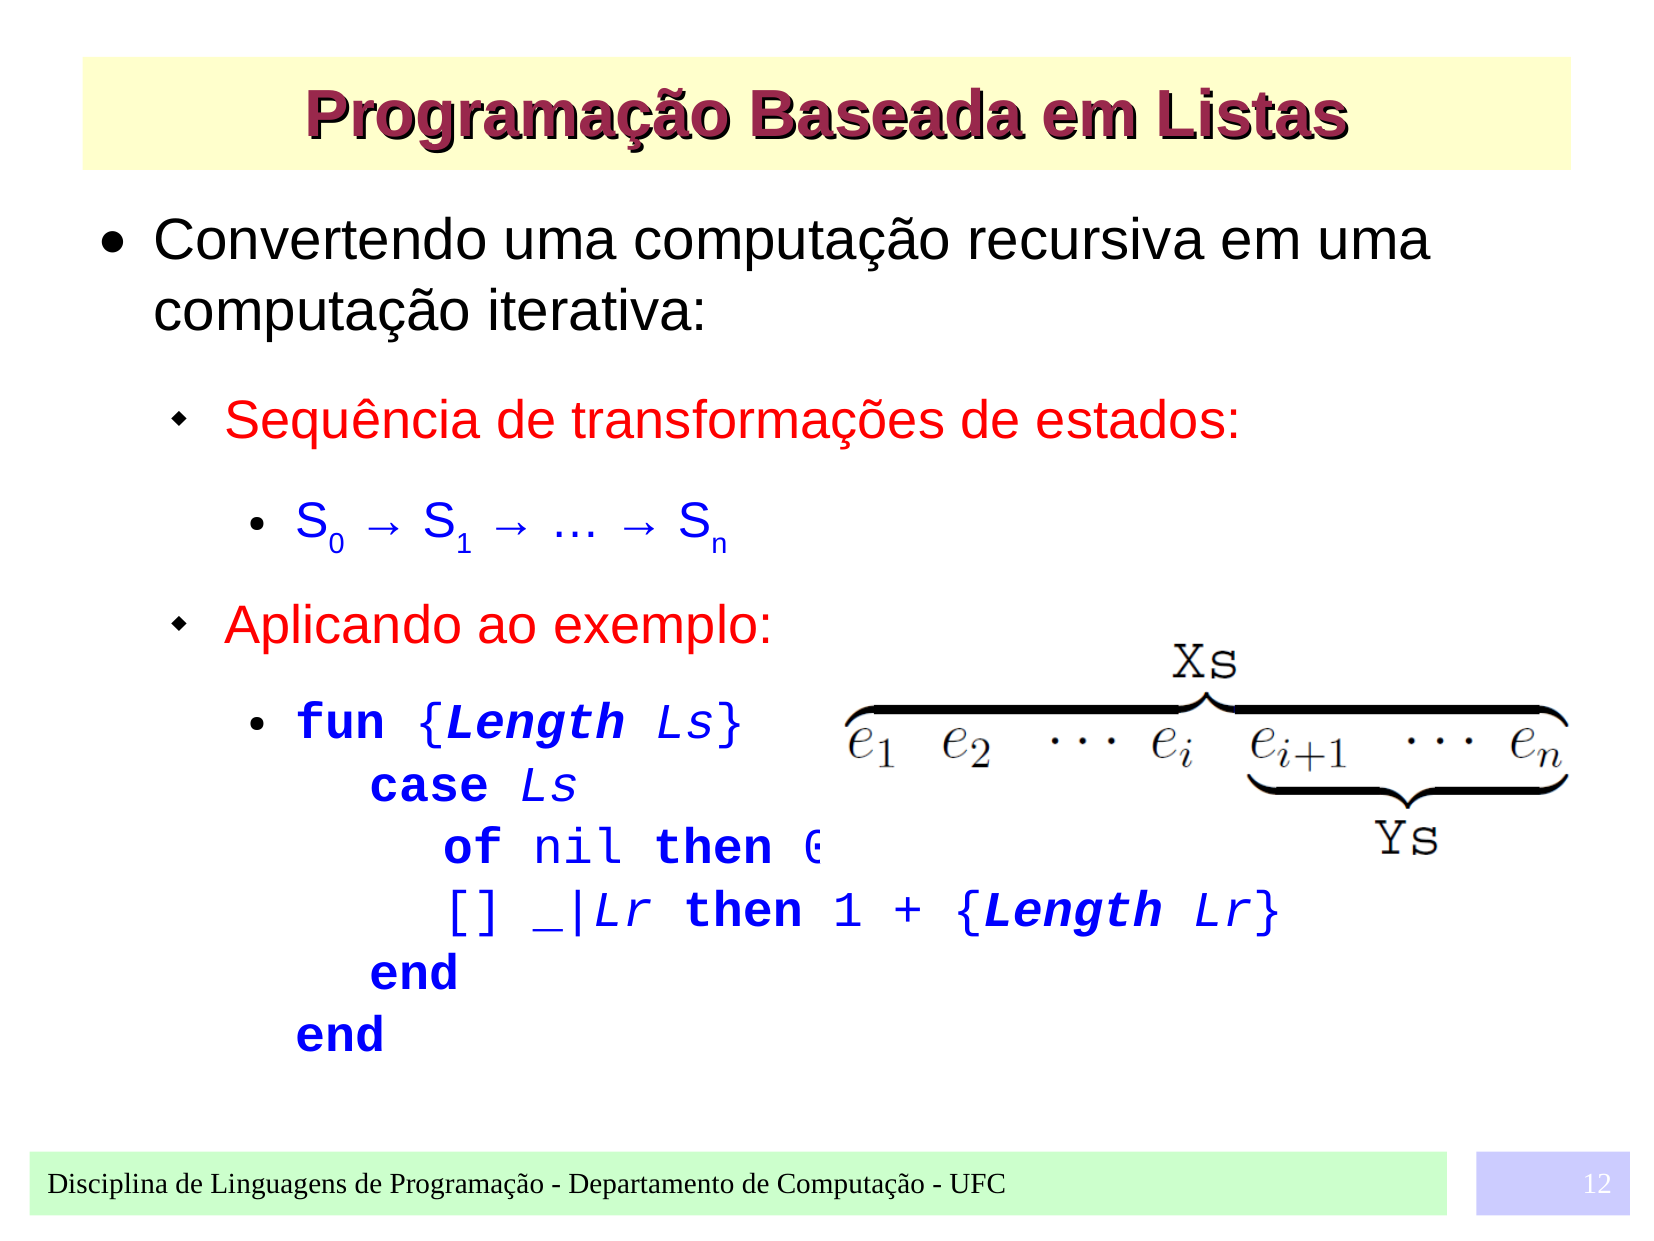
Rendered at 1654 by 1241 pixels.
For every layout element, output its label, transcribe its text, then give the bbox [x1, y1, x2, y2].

picture [820, 637, 1589, 863]
title Programação Baseada em Listas [82, 56, 1571, 170]
list Convertendo uma computação recursiva em uma computação iterativa: Sequência de transformações de estados: S0 → S1 → … → Sn Aplicando ao exemplo: fun {Length Ls} case Ls of nil then 0 [] _|Lr then 1 + {Length Lr} end end [82, 206, 1571, 1152]
